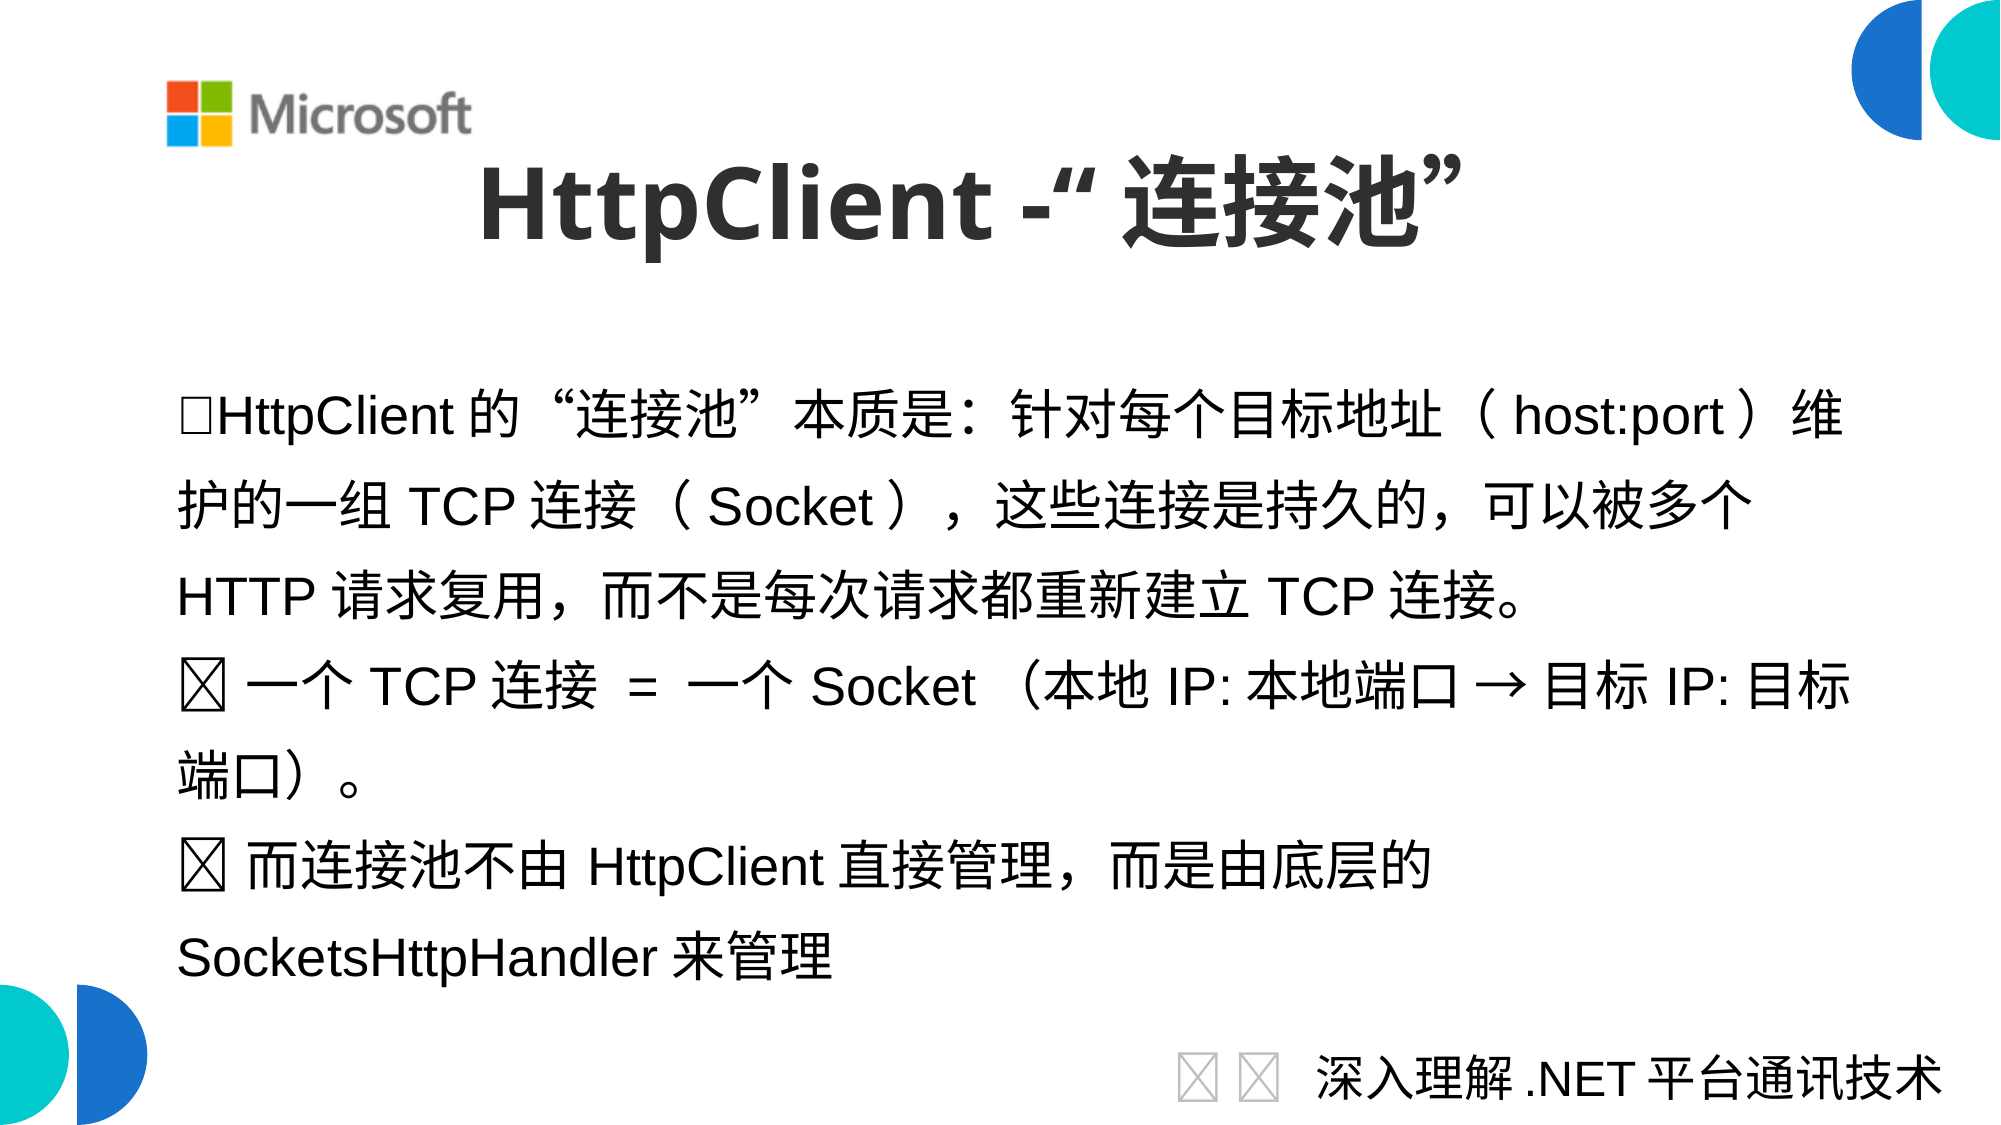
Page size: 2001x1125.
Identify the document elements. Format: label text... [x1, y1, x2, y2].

text_box [1641, 4, 1999, 135]
title HttpClient -“连接池” [137, 106, 1861, 292]
text_box 🚀HttpClient的“连接池”本质是：针对每个目标地址（host:port）维护的一组TCP连接（Socket），这些连接是持久的，可以被多个HTTP请求复用，而不是每次请求都重新建立TCP连接。 🚀一个TCP连接 = 一个Socket（本地IP:本地端口 → 目标IP:目标端口）。 🚀而连接池不由HttpClient直接管理，而是由底层的SocketsHttpHandler来管理 [161, 352, 1867, 982]
subtitle 🚀 🚀 深入理解.NET平台通讯技术 [1173, 1046, 1952, 1107]
picture [85, 41, 552, 189]
